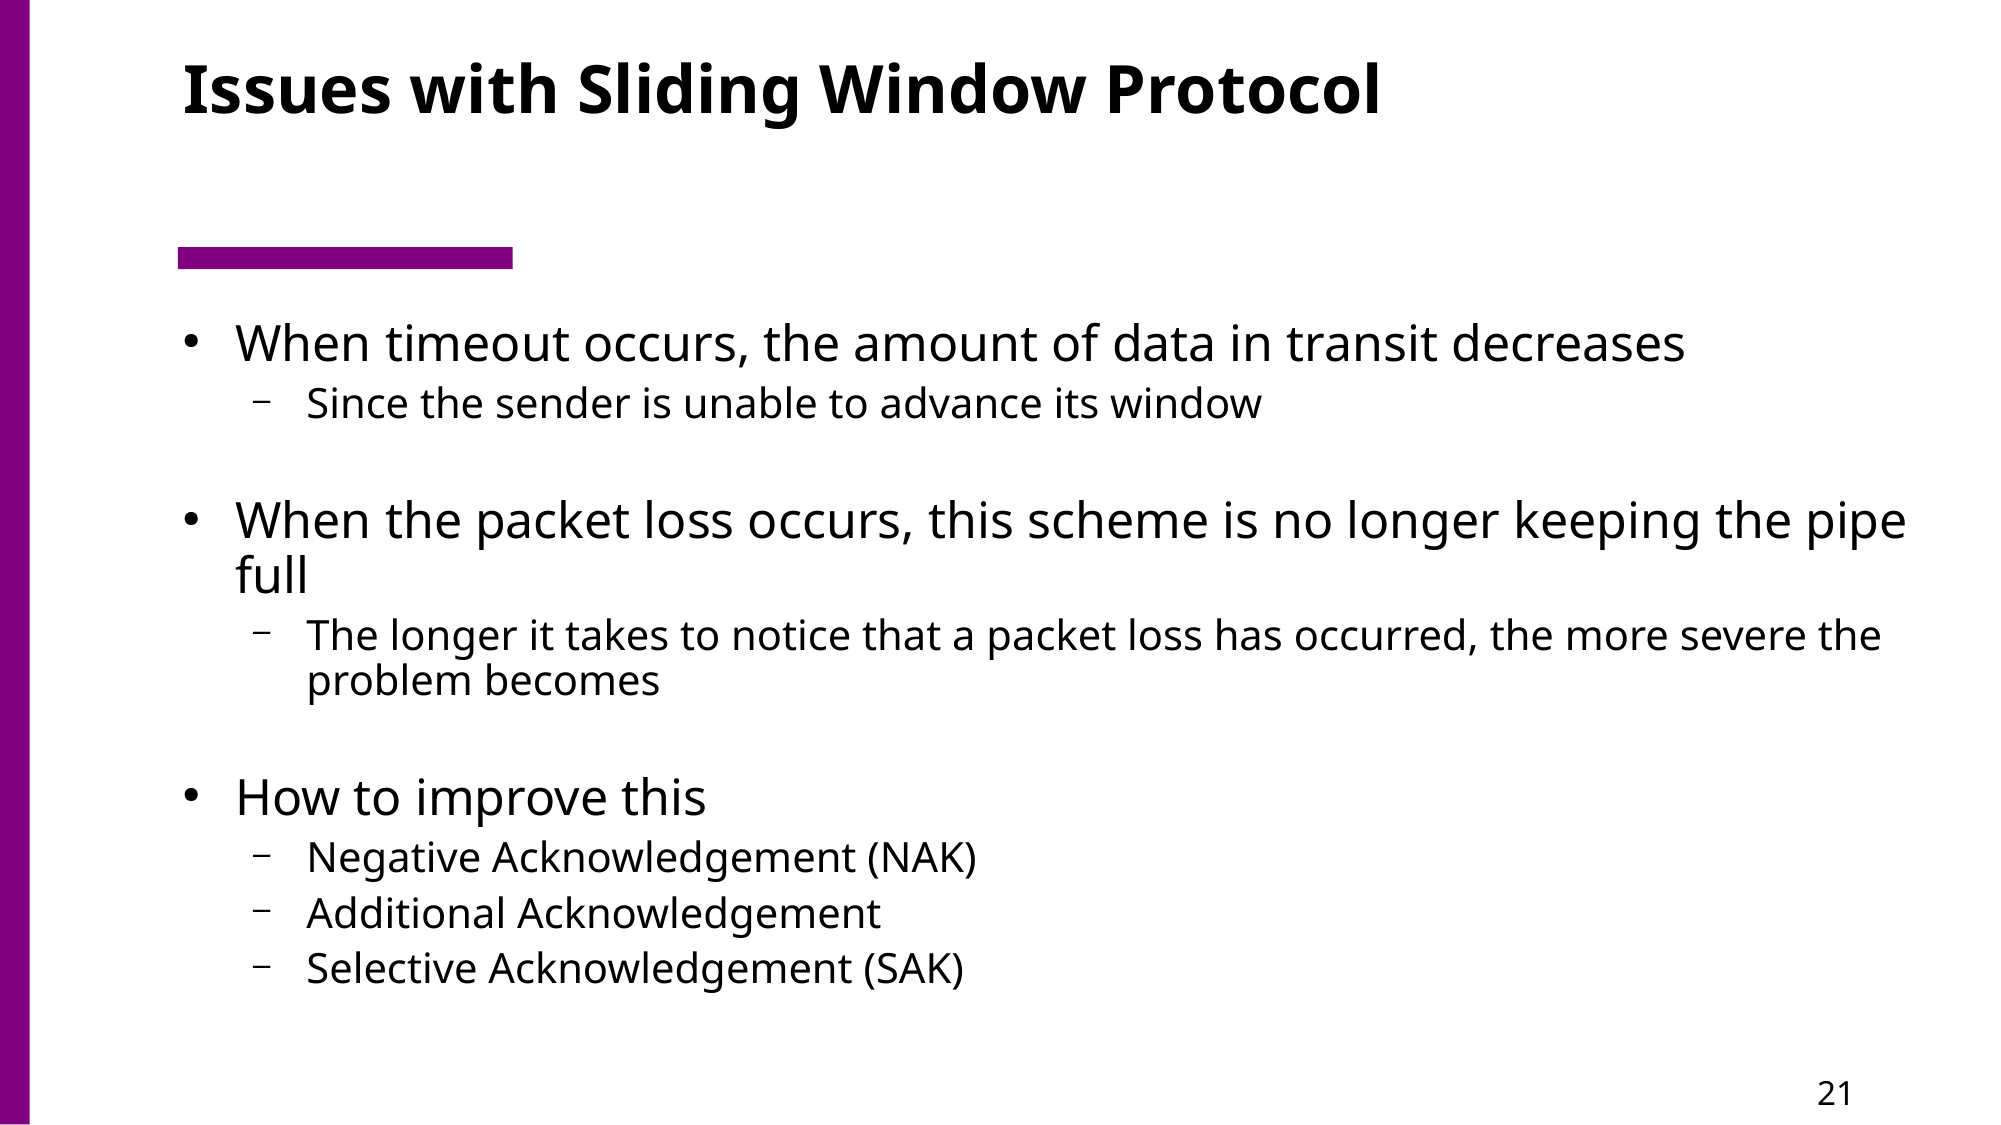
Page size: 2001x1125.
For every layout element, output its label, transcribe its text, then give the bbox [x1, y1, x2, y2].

title Issues with Sliding Window Protocol [133, 38, 1946, 135]
list When timeout occurs, the amount of data in transit decreases Since the sender is unable to advance its window When the packet loss occurs, this scheme is no longer keeping the pipe full The longer it takes to notice that a packet loss has occurred, the more severe the problem becomes How to improve this Negative Acknowledgement (NAK) Additional Acknowledgement Selective Acknowledgement (SAK) [149, 184, 1959, 1024]
